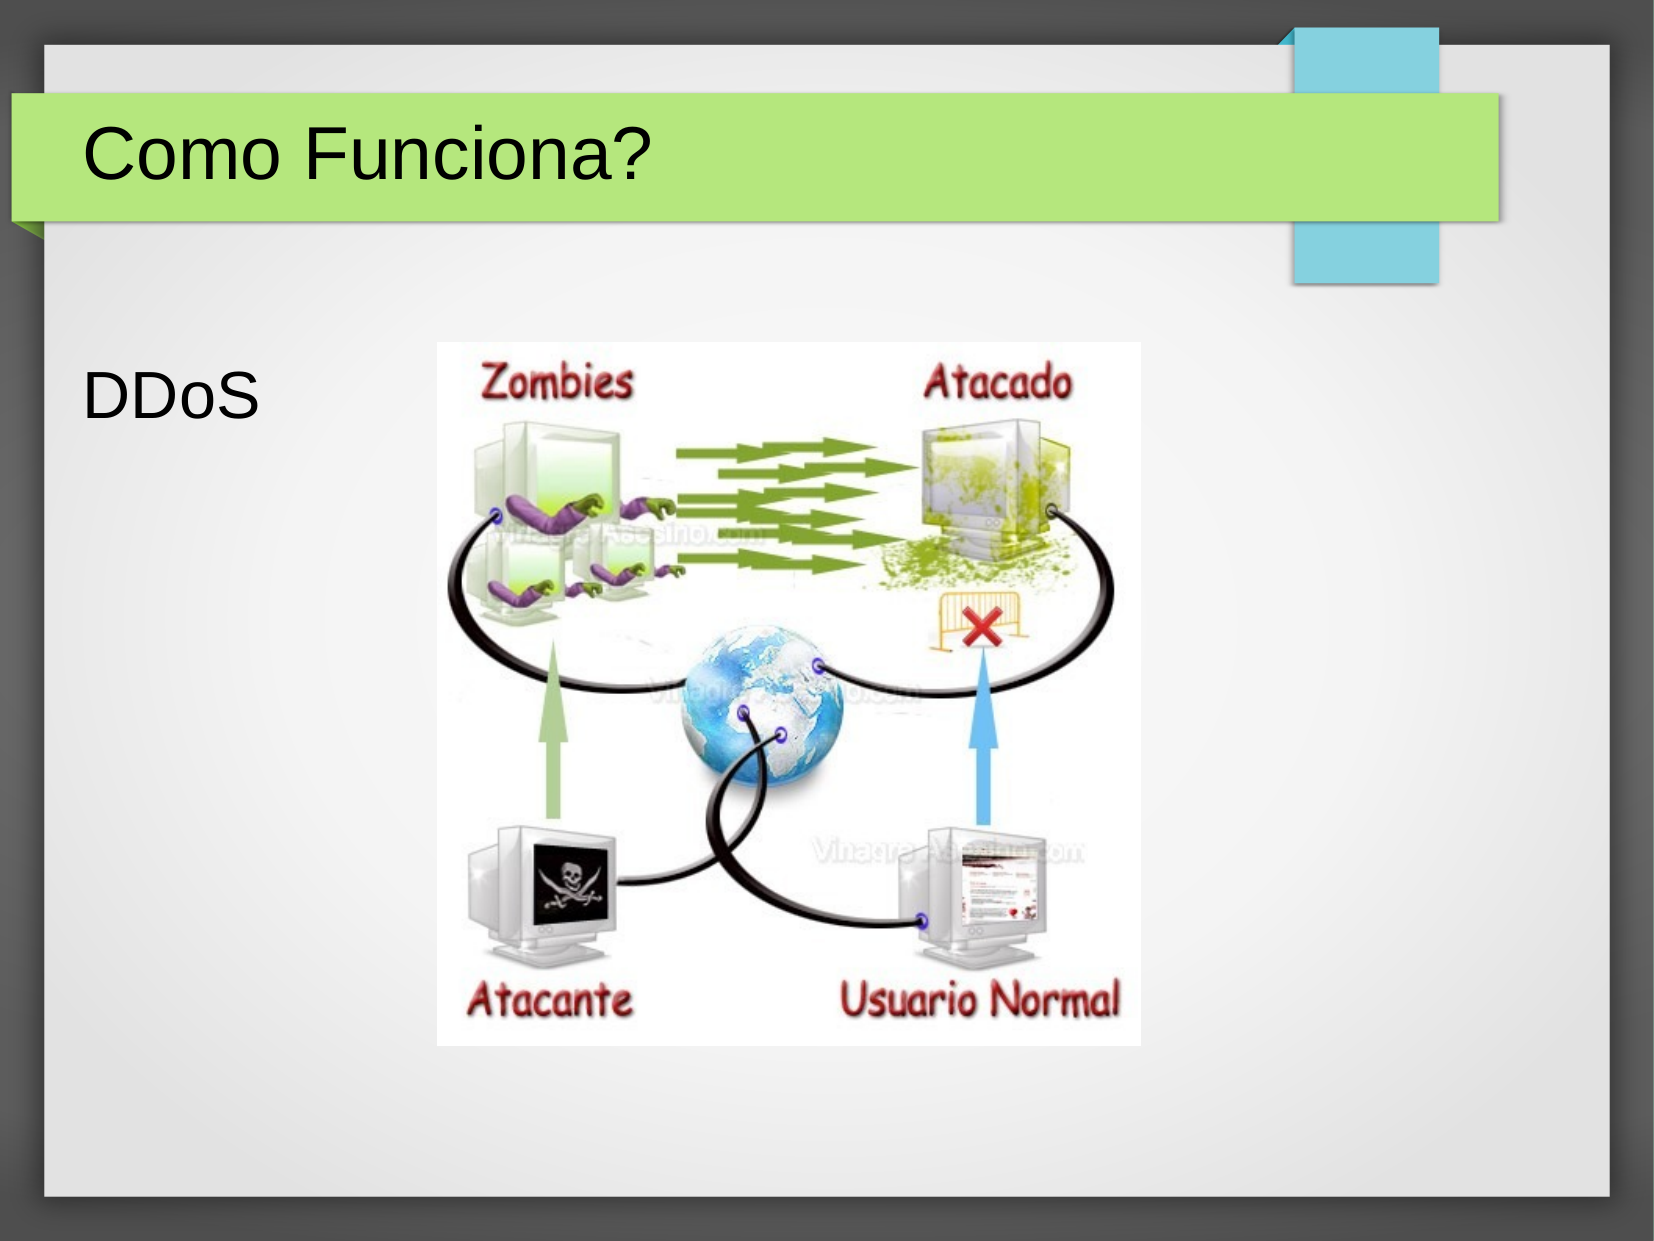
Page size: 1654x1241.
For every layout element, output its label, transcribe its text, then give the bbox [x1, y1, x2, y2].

text_box DDoS [82, 283, 272, 508]
picture [0, 0, 1654, 1241]
title Como Funciona? [82, 94, 1264, 213]
